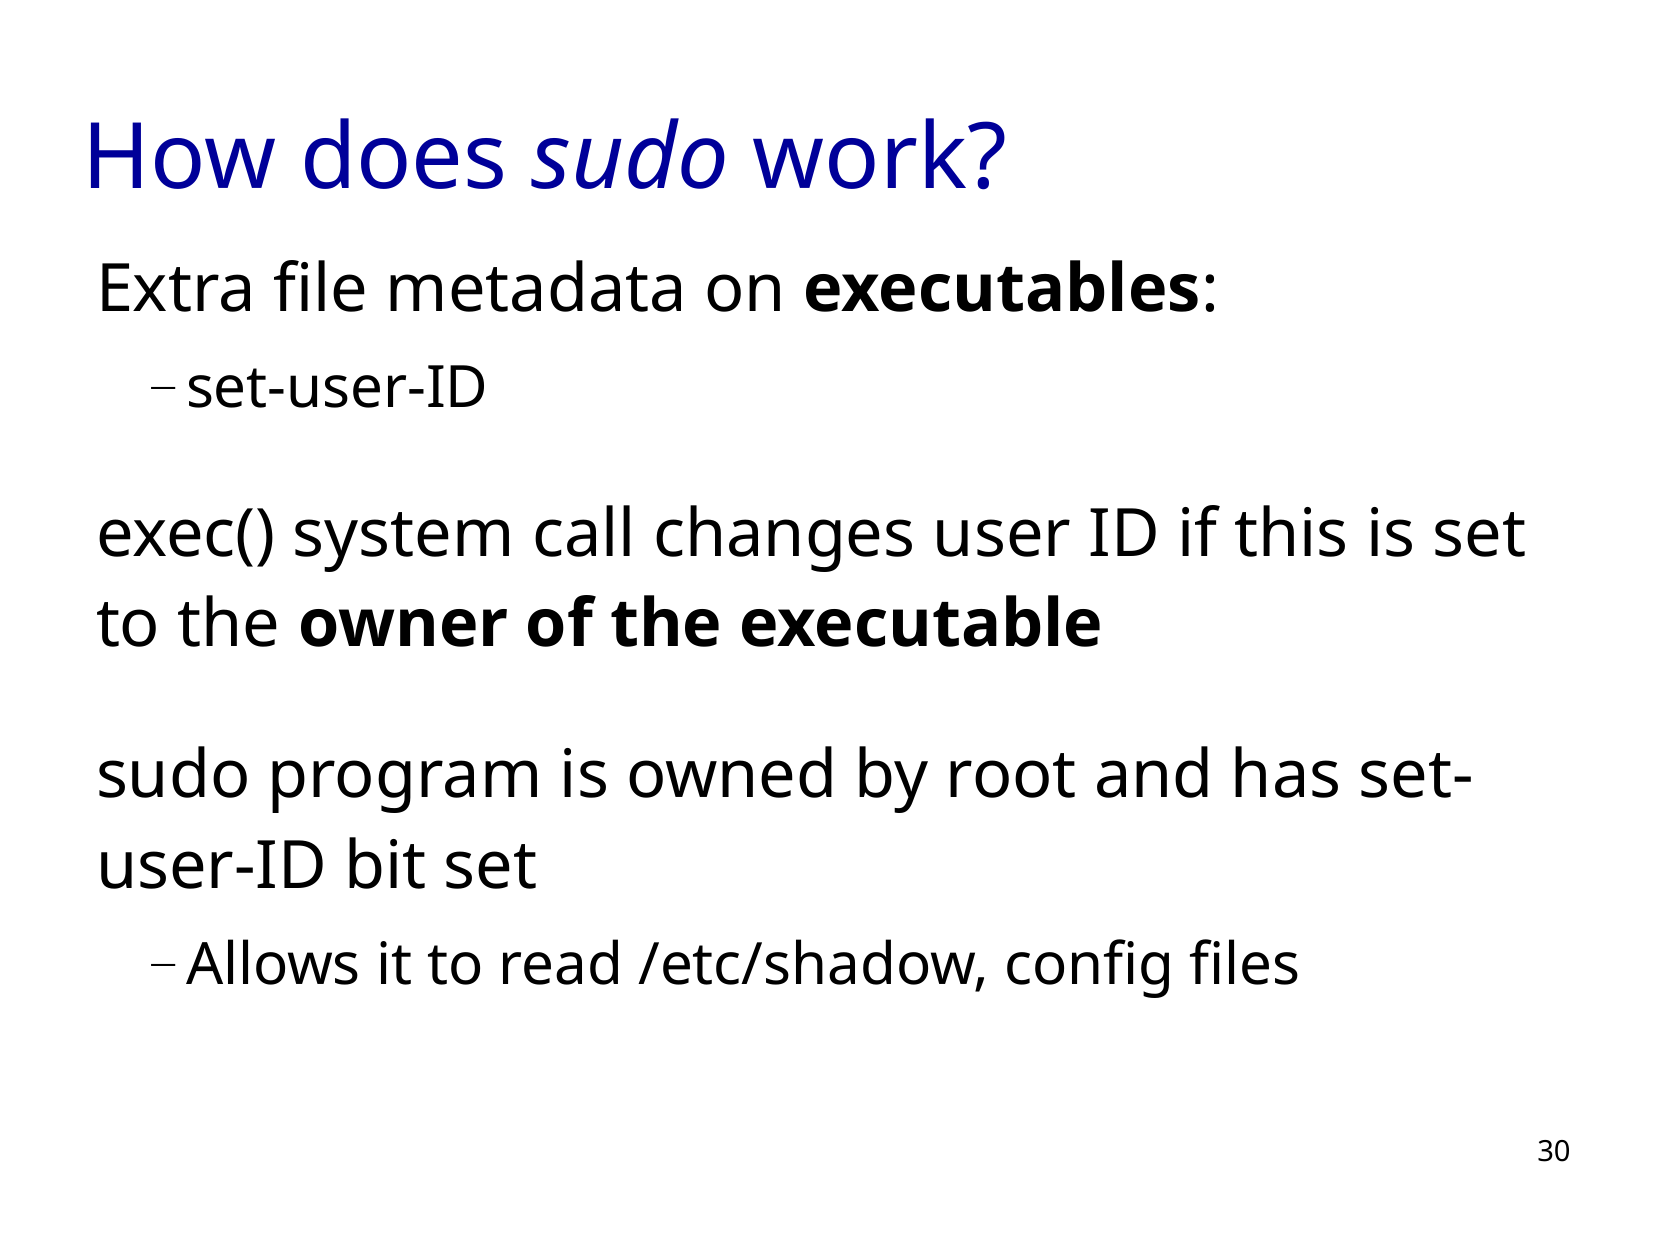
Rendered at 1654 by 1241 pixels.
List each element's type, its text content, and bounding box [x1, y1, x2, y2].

title How does sudo work? [82, 49, 1571, 240]
list Extra file metadata on executables: set-user-ID exec() system call changes user ID if this is set to the owner of the executable sudo program is owned by root and has set-user-ID bit set Allows it to read /etc/shadow, config files [60, 240, 1571, 1081]
